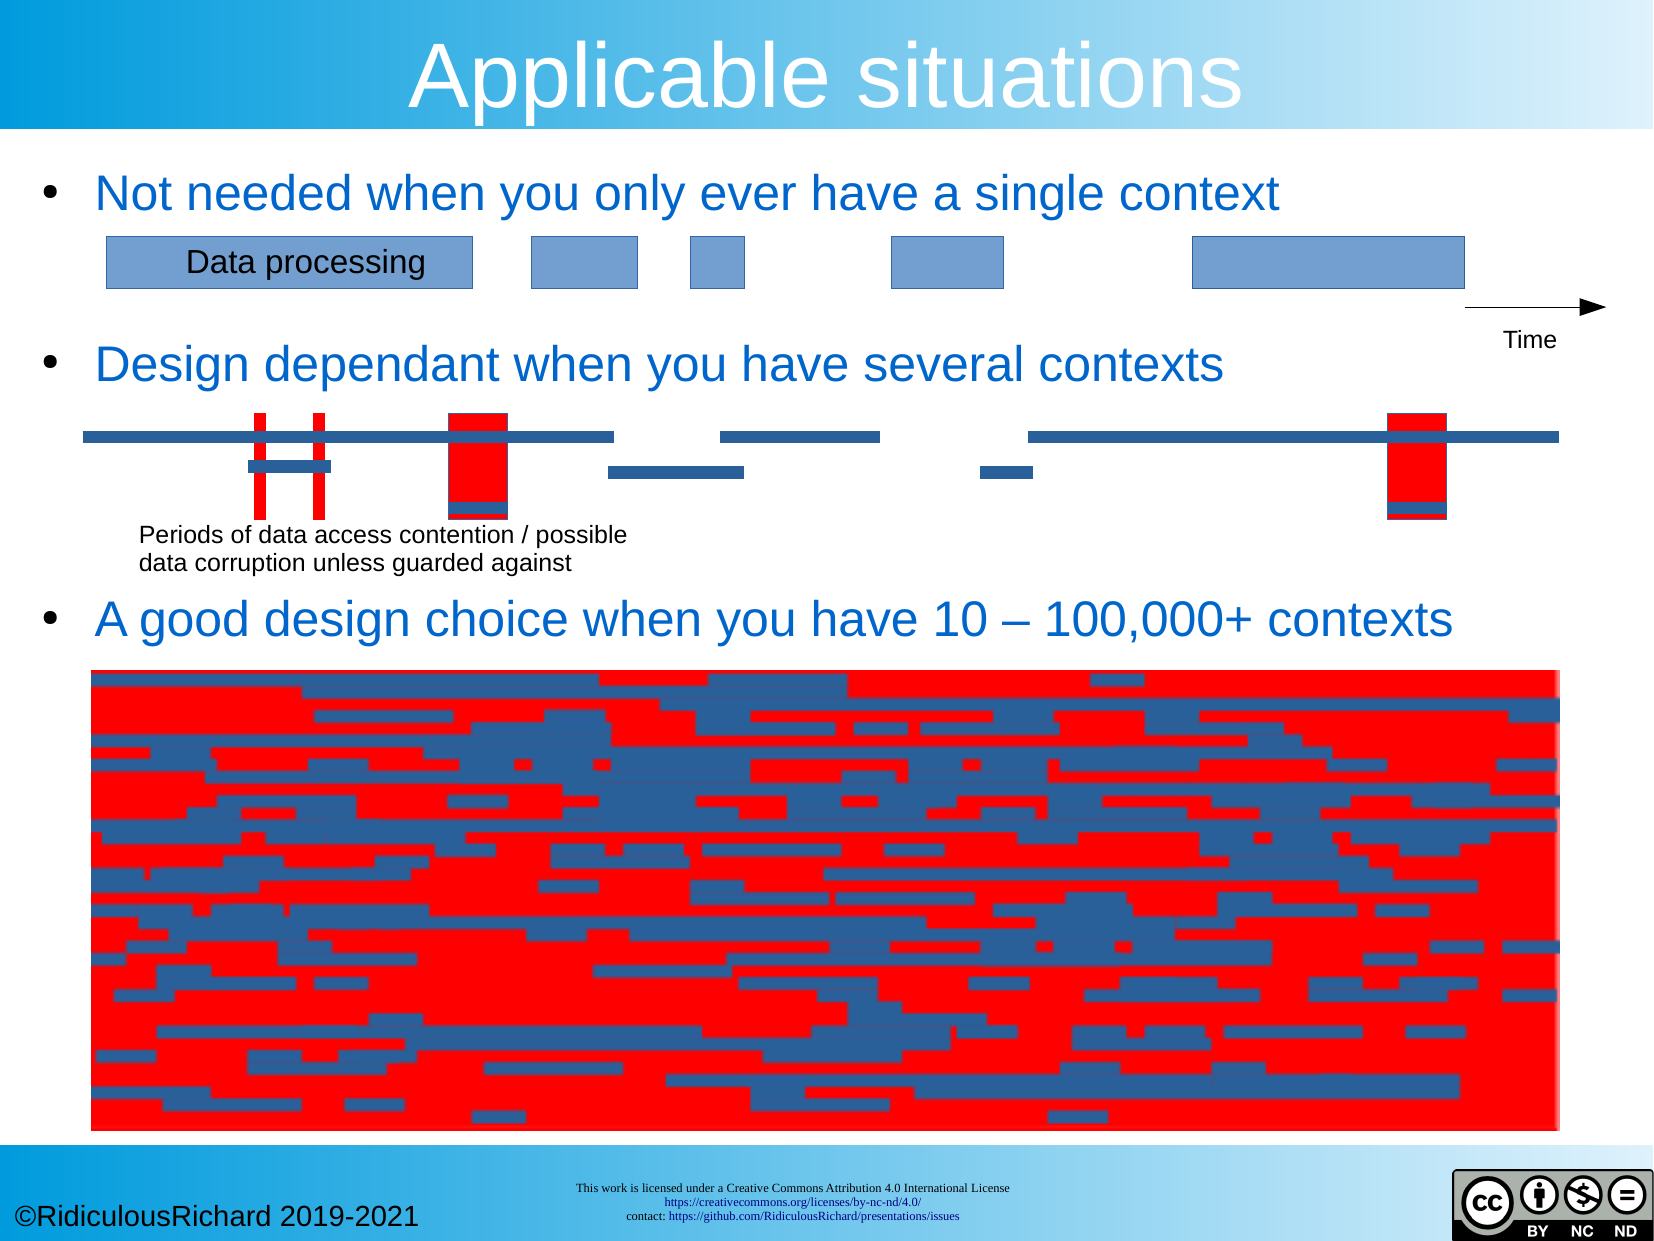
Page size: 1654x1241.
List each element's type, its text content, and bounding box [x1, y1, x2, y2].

picture [138, 1146, 142, 1241]
text_box Data processing [106, 236, 473, 289]
text_box Time [1488, 318, 1595, 362]
text_box [690, 236, 745, 289]
text_box [1192, 236, 1465, 289]
title Applicable situations [82, 23, 1571, 129]
picture [91, 670, 1560, 1131]
text_box [531, 236, 638, 289]
picture [1452, 1169, 1654, 1241]
text_box Periods of data access contention / possible data corruption unless guarded against [124, 513, 650, 591]
list Not needed when you only ever have a single context Design dependant when you have several contexts A good design choice when you have 10 – 100,000+ contexts [23, 165, 1630, 686]
text_box [891, 236, 1004, 289]
